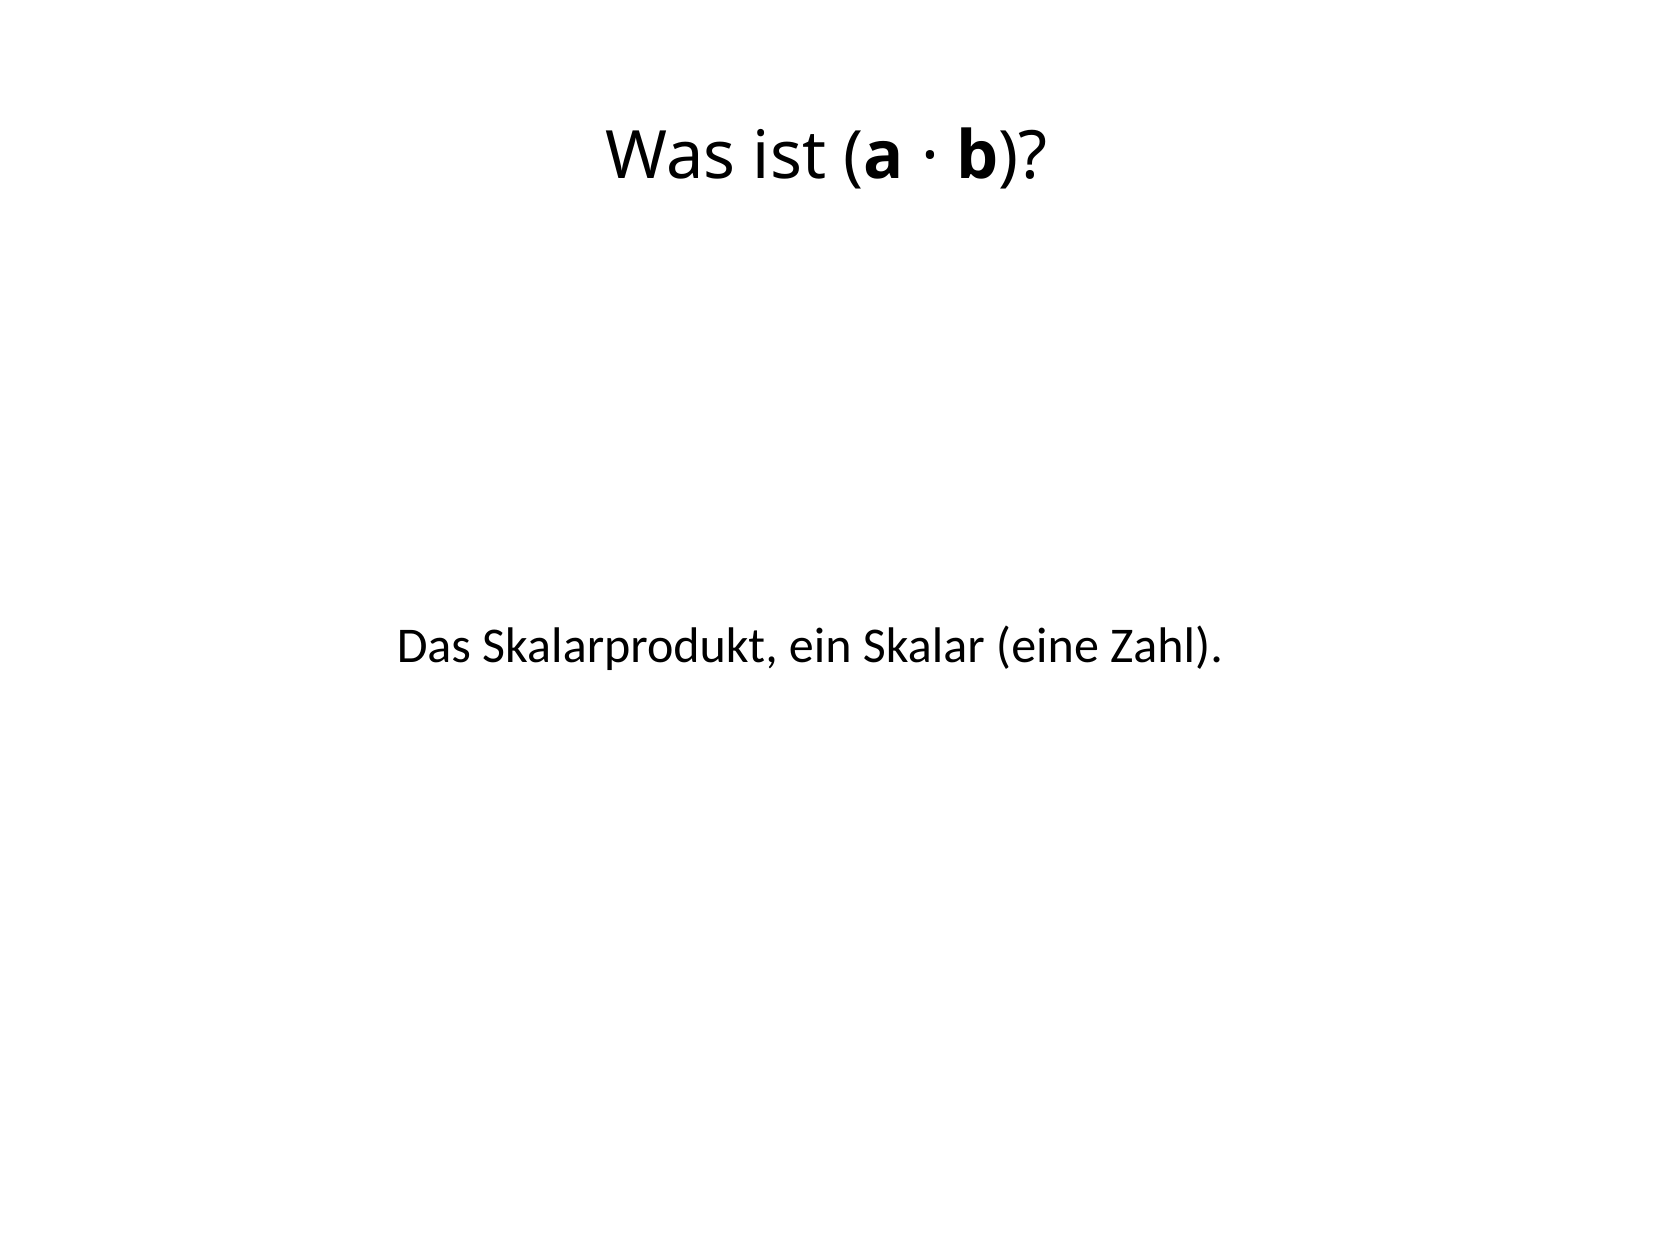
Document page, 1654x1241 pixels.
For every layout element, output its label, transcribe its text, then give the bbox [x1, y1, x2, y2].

subtitle Das Skalarprodukt, ein Skalar (eine Zahl). [82, 290, 1538, 1010]
title Was ist (a · b)? [82, 49, 1571, 257]
